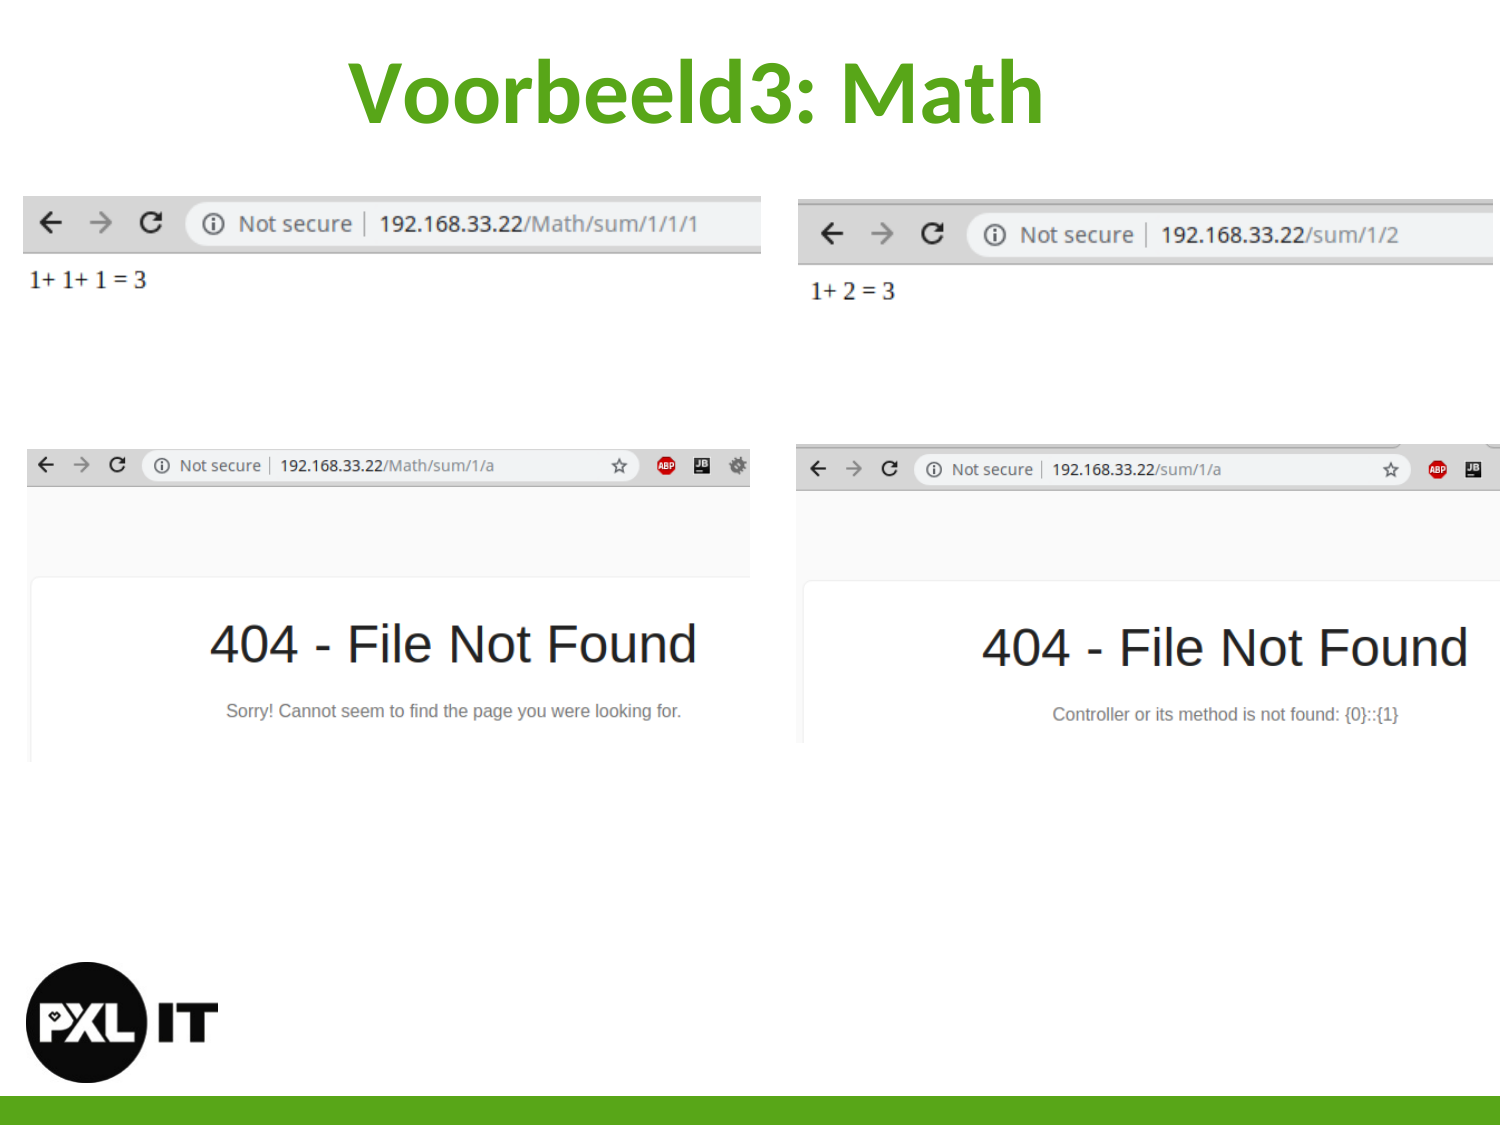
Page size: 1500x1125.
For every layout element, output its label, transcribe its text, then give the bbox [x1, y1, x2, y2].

text_box Voorbeeld3: Math [0, 24, 1441, 151]
picture [26, 962, 218, 1083]
picture [798, 199, 1493, 355]
picture [27, 449, 750, 762]
picture [796, 444, 1500, 743]
picture [23, 196, 761, 334]
